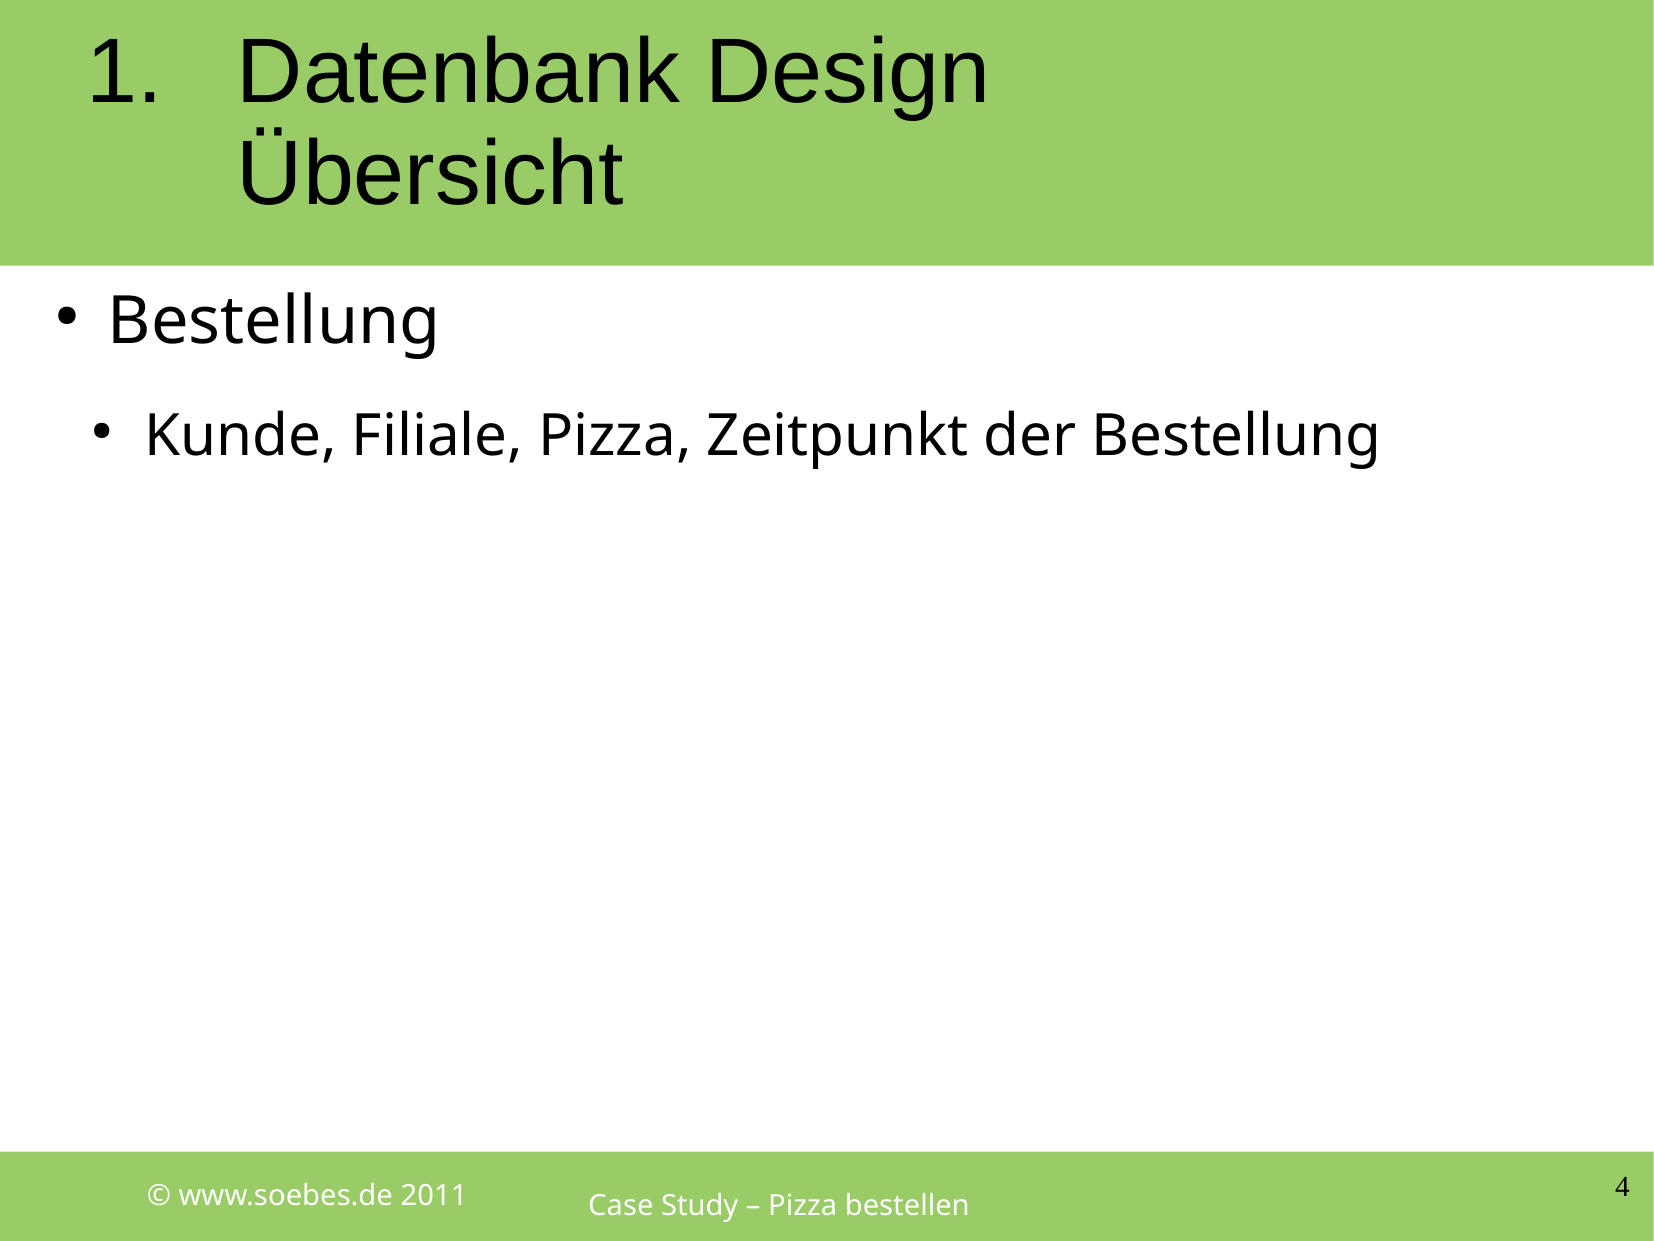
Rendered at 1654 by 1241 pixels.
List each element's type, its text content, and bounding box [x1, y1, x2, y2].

list Bestellung Kunde, Filiale, Pizza, Zeitpunkt der Bestellung [37, 272, 1613, 1091]
title 1. Datenbank Design Übersicht [86, 17, 1576, 226]
